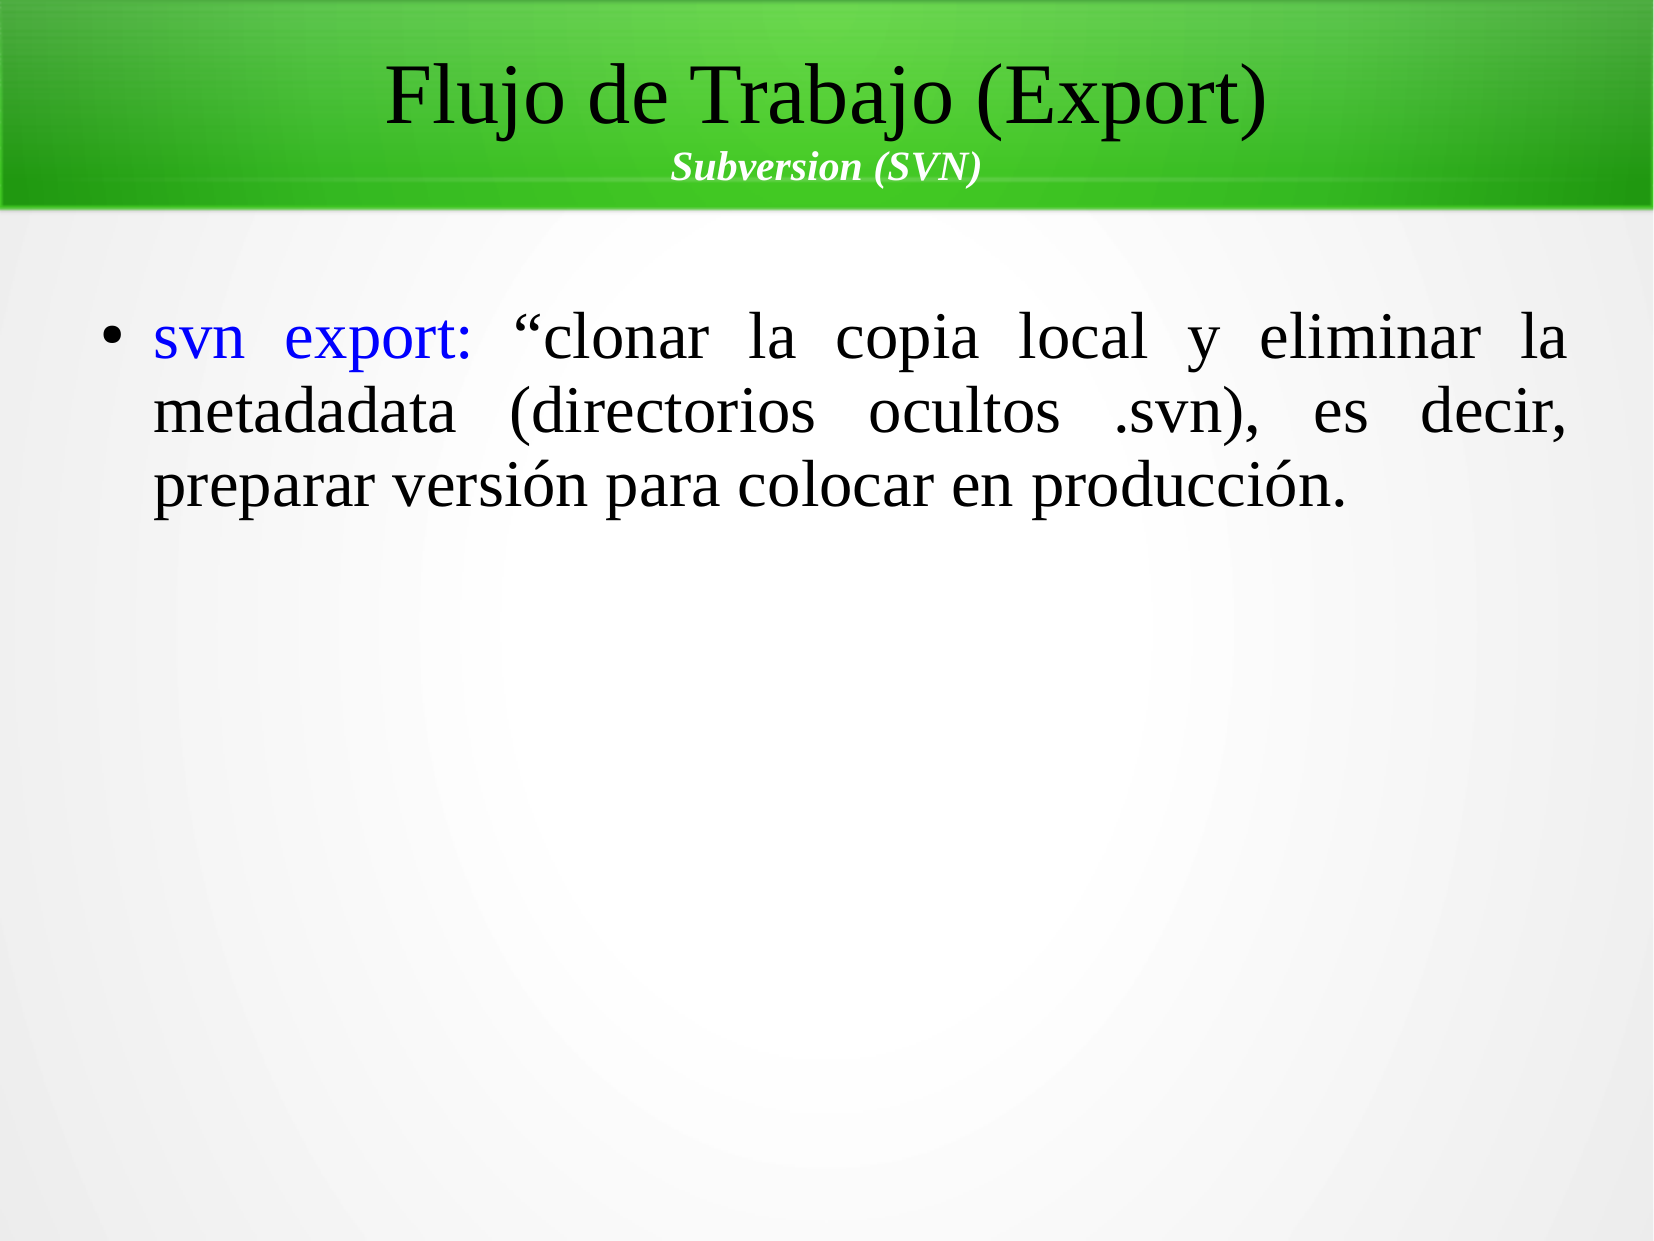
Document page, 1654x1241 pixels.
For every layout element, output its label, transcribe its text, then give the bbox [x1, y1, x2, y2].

list svn export: “clonar la copia local y eliminar la metadadata (directorios ocultos .svn), es decir, preparar versión para colocar en producción. [82, 299, 1571, 1019]
picture [0, 0, 1654, 1241]
title Flujo de Trabajo (Export) Subversion (SVN) [82, 46, 1571, 190]
